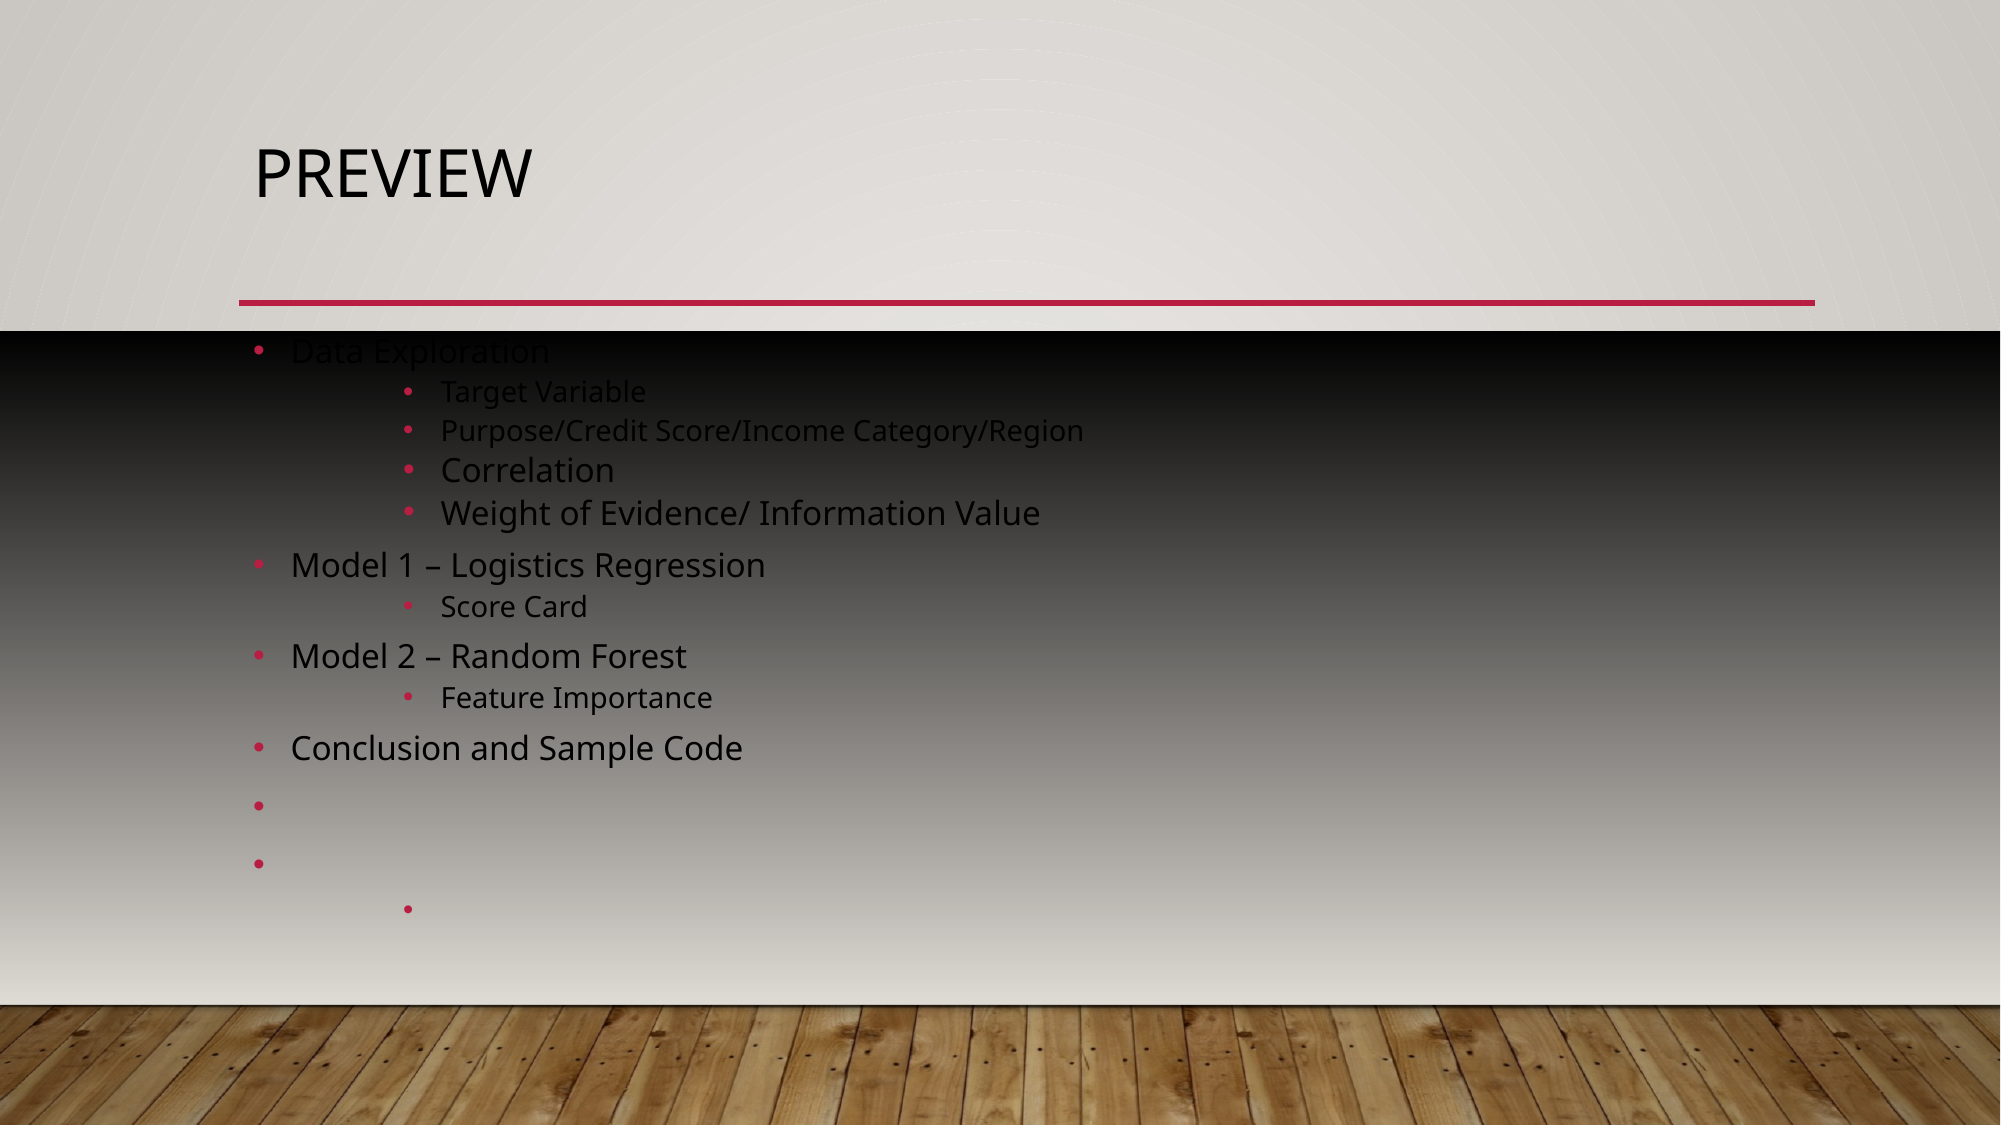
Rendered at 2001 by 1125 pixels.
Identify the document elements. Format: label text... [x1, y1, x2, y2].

title Preview [238, 131, 1814, 305]
list Data Exploration Target Variable Purpose/Credit Score/Income Category/Region Correlation Weight of Evidence/ Information Value Model 1 – Logistics Regression Score Card Model 2 – Random Forest Feature Importance Conclusion and Sample Code [238, 330, 1814, 994]
